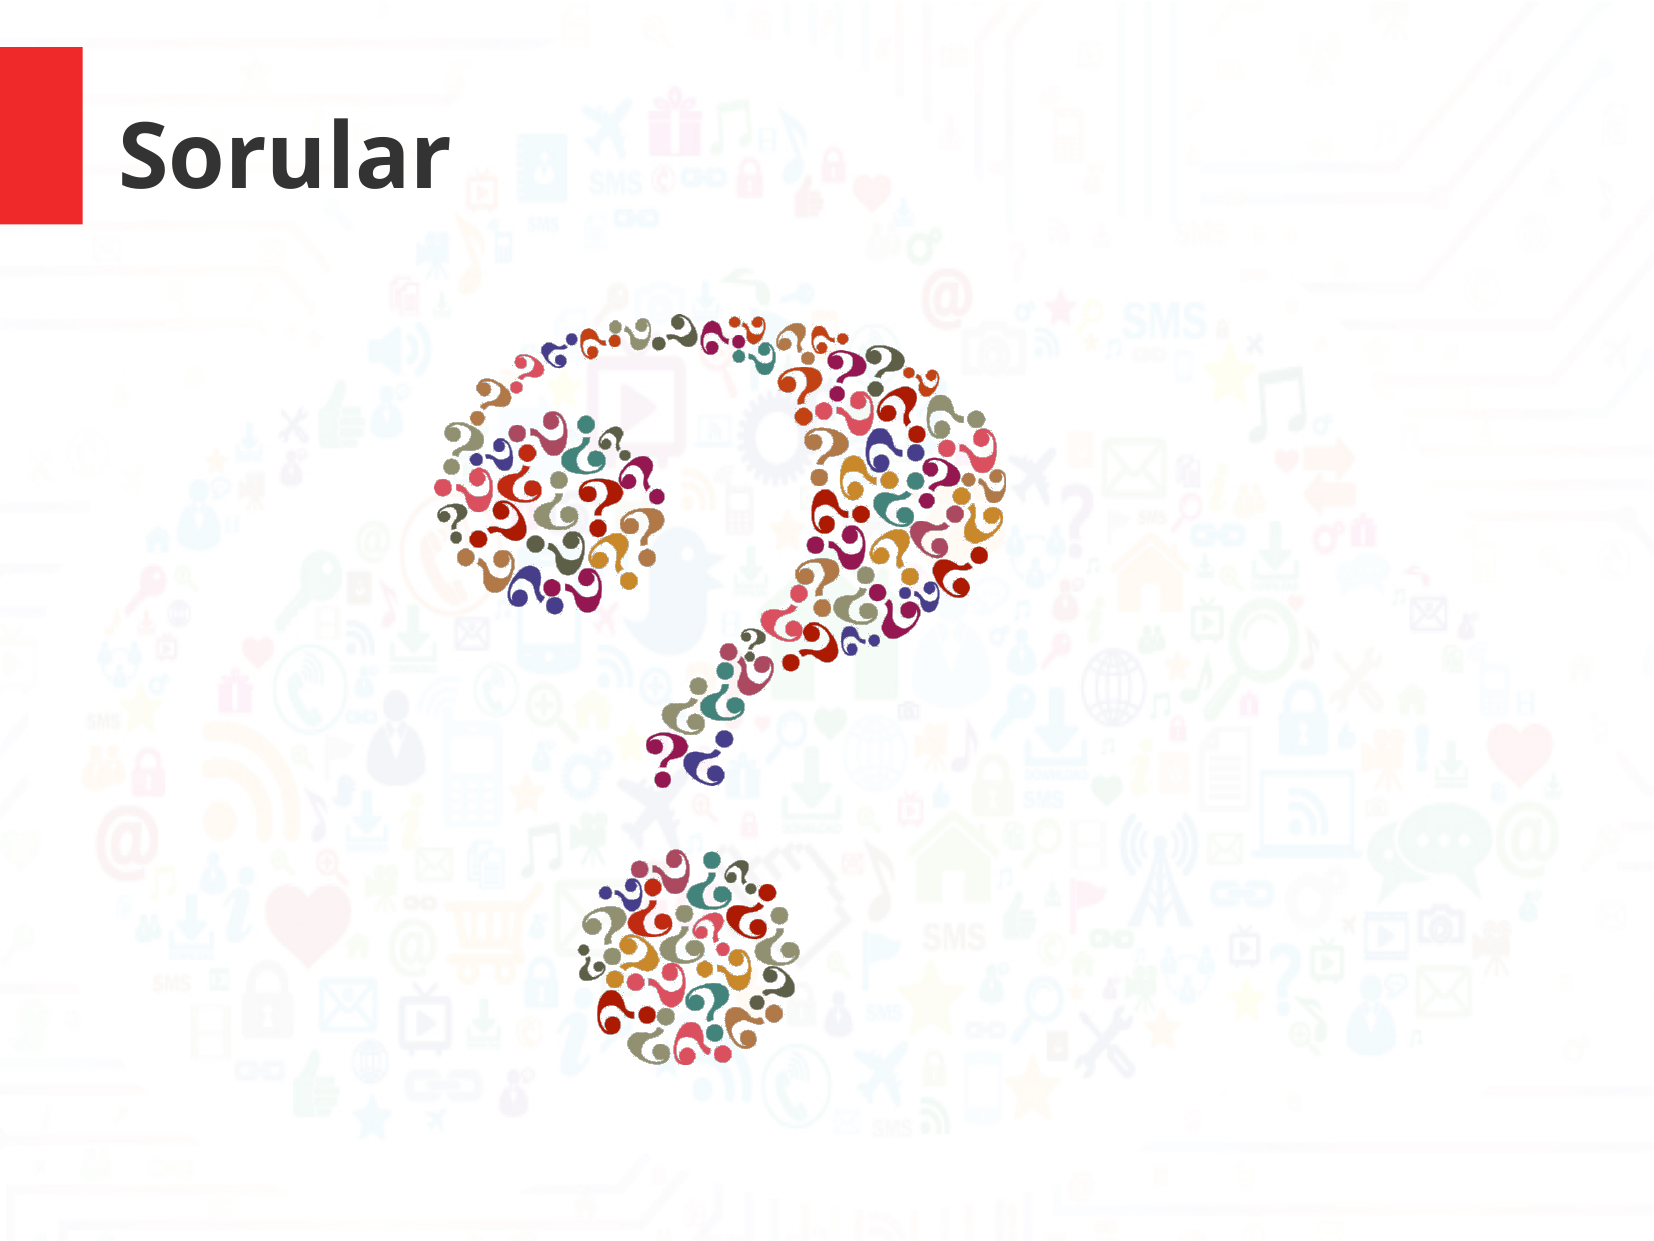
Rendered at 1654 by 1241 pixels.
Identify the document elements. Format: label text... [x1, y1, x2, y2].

title Sorular [118, 49, 1571, 257]
picture [0, 0, 1654, 1241]
